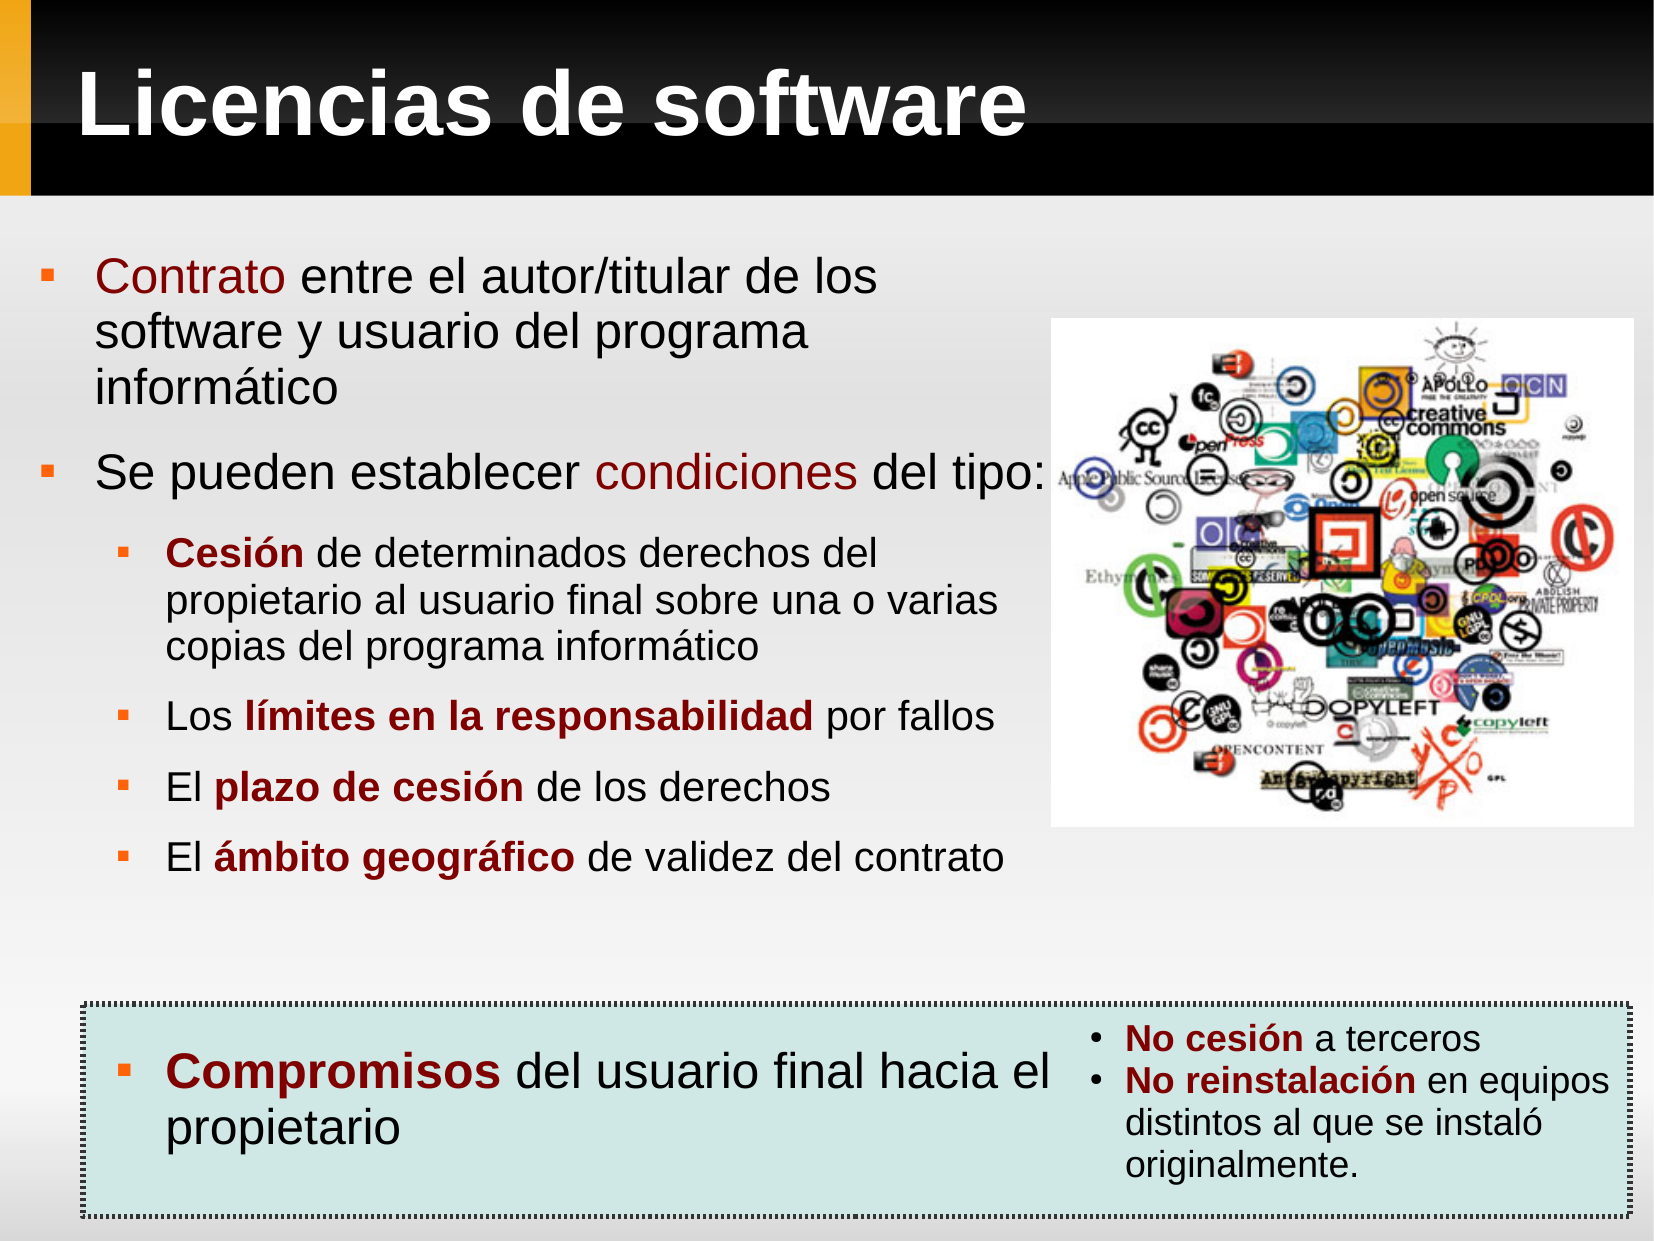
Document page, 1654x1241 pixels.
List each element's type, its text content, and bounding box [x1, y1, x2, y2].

text_box No cesión a terceros No reinstalación en equipos distintos al que se instaló originalmente. [1074, 1010, 1630, 1193]
list Contrato entre el autor/titular de los software y usuario del programa informático Se pueden establecer condiciones del tipo: Cesión de determinados derechos del propietario al usuario final sobre una o varias copias del programa informático Los límites en la responsabilidad por fallos El plazo de cesión de los derechos El ámbito geográfico de validez del contrato Compromisos del usuario final hacia el propietario [23, 248, 1063, 1217]
text_box [1063, 1003, 1630, 1217]
picture [0, 0, 1654, 1241]
title Licencias de software [76, 0, 1565, 208]
